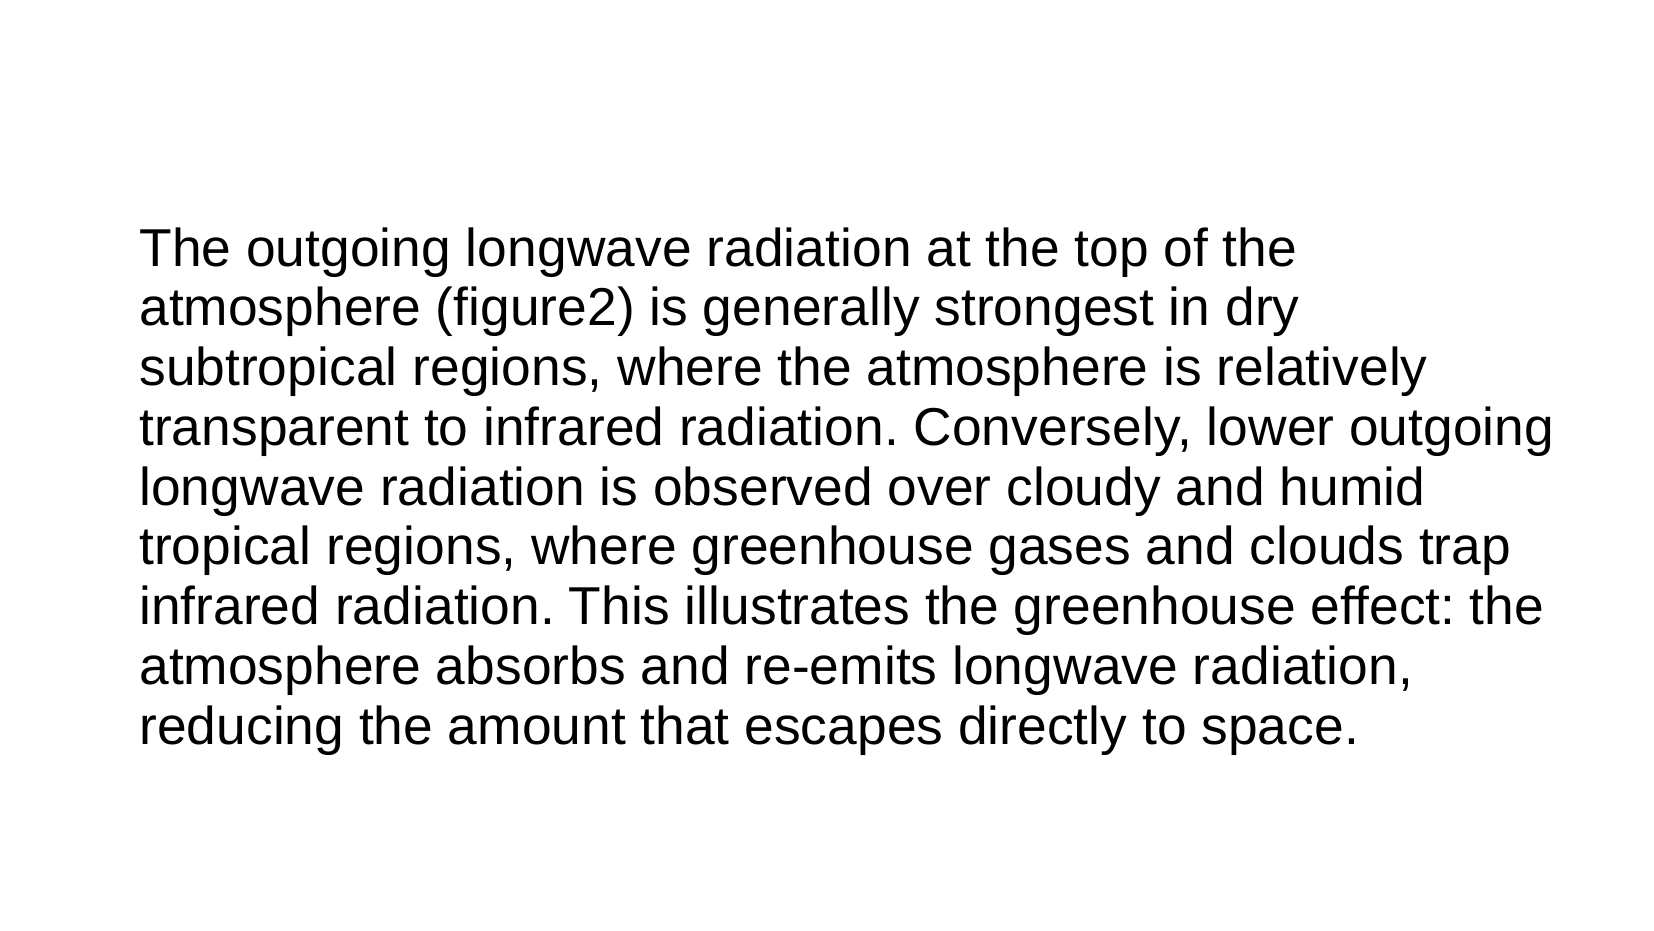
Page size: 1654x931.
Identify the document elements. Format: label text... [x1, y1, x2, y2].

list The outgoing longwave radiation at the top of the atmosphere (figure2) is generally strongest in dry subtropical regions, where the atmosphere is relatively transparent to infrared radiation. Conversely, lower outgoing longwave radiation is observed over cloudy and humid tropical regions, where greenhouse gases and clouds trap infrared radiation. This illustrates the greenhouse effect: the atmosphere absorbs and re-emits longwave radiation, reducing the amount that escapes directly to space. [82, 217, 1571, 758]
